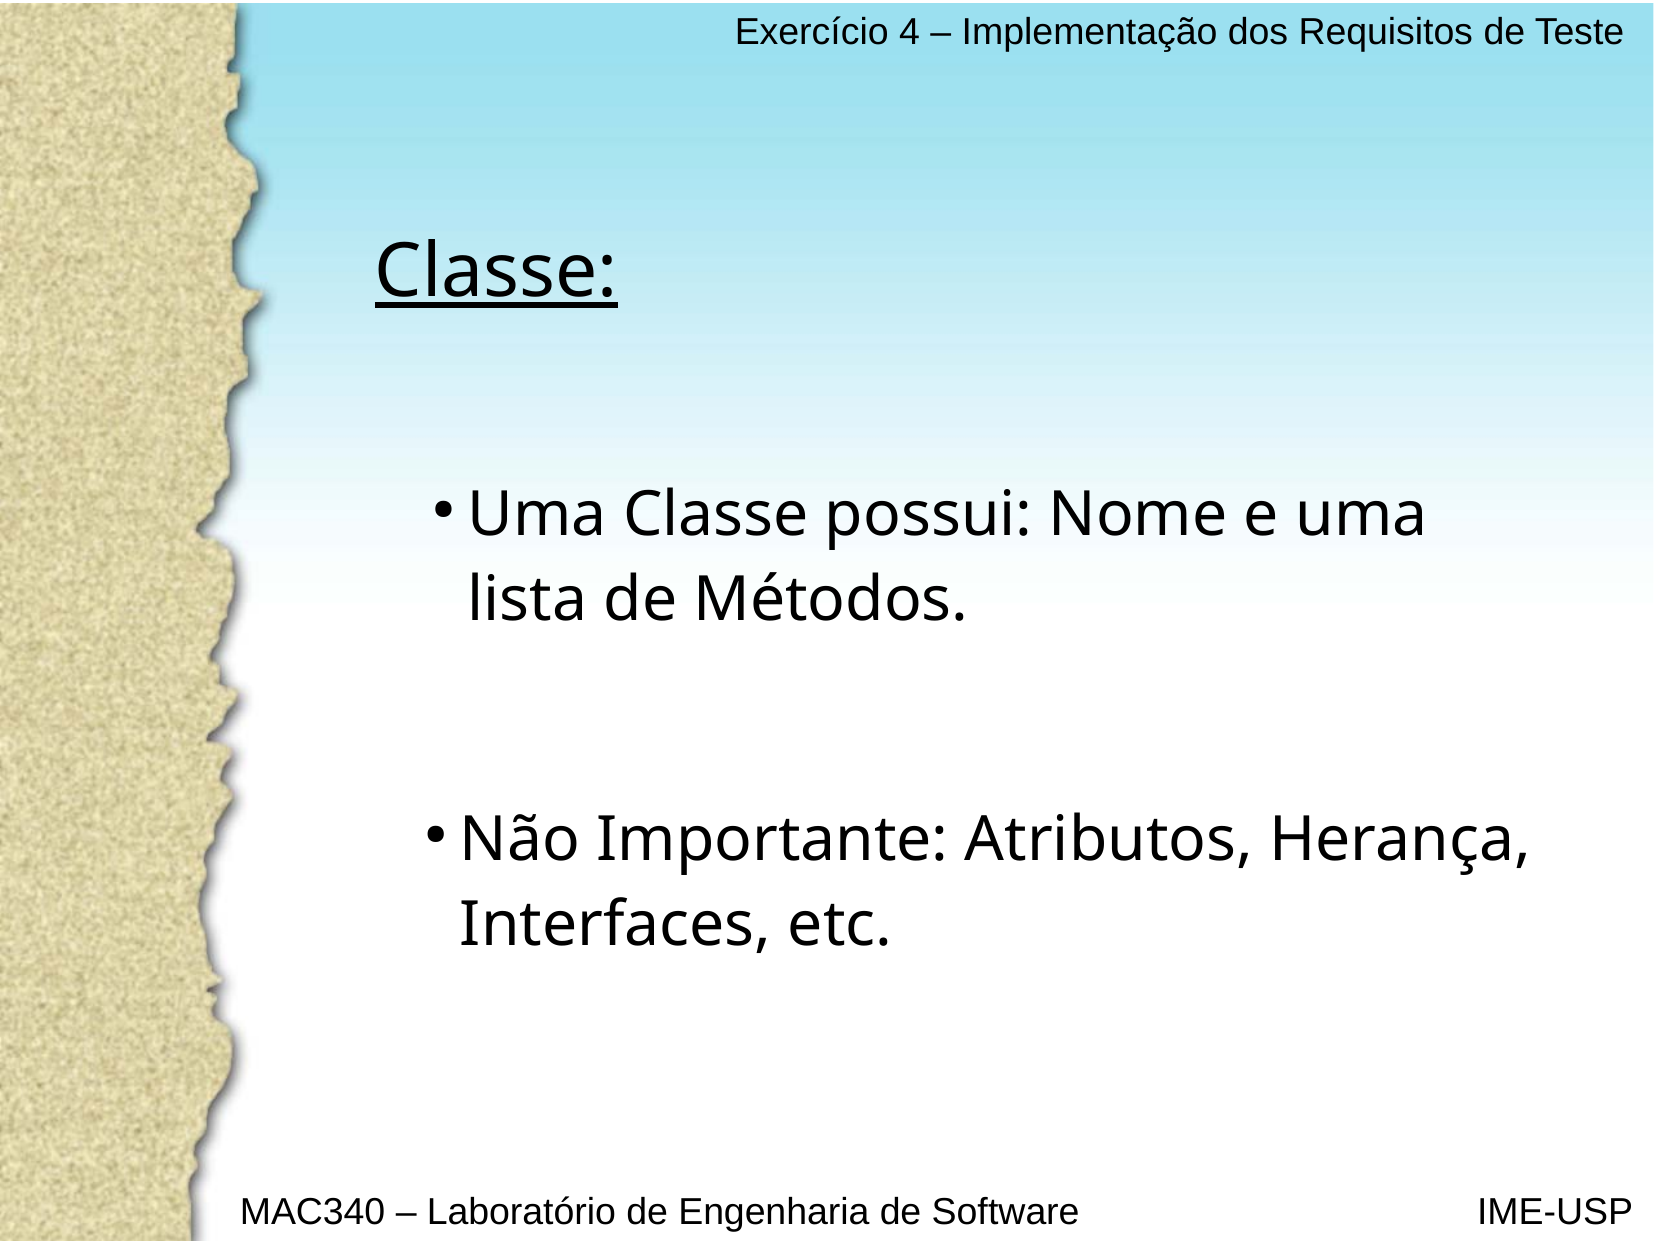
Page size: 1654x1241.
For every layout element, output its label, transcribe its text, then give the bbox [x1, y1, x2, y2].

text_box Uma Classe possui: Nome e uma lista de Métodos. [417, 461, 1545, 705]
text_box Exercício 4 – Implementação dos Requisitos de Teste [720, 3, 1654, 61]
text_box Classe: [360, 208, 665, 316]
text_box Não Importante: Atributos, Herança, Interfaces, etc. [409, 785, 1654, 1030]
picture [0, 3, 1654, 1183]
text_box MAC340 – Laboratório de Engenharia de Software IME-USP [0, 1183, 1654, 1241]
